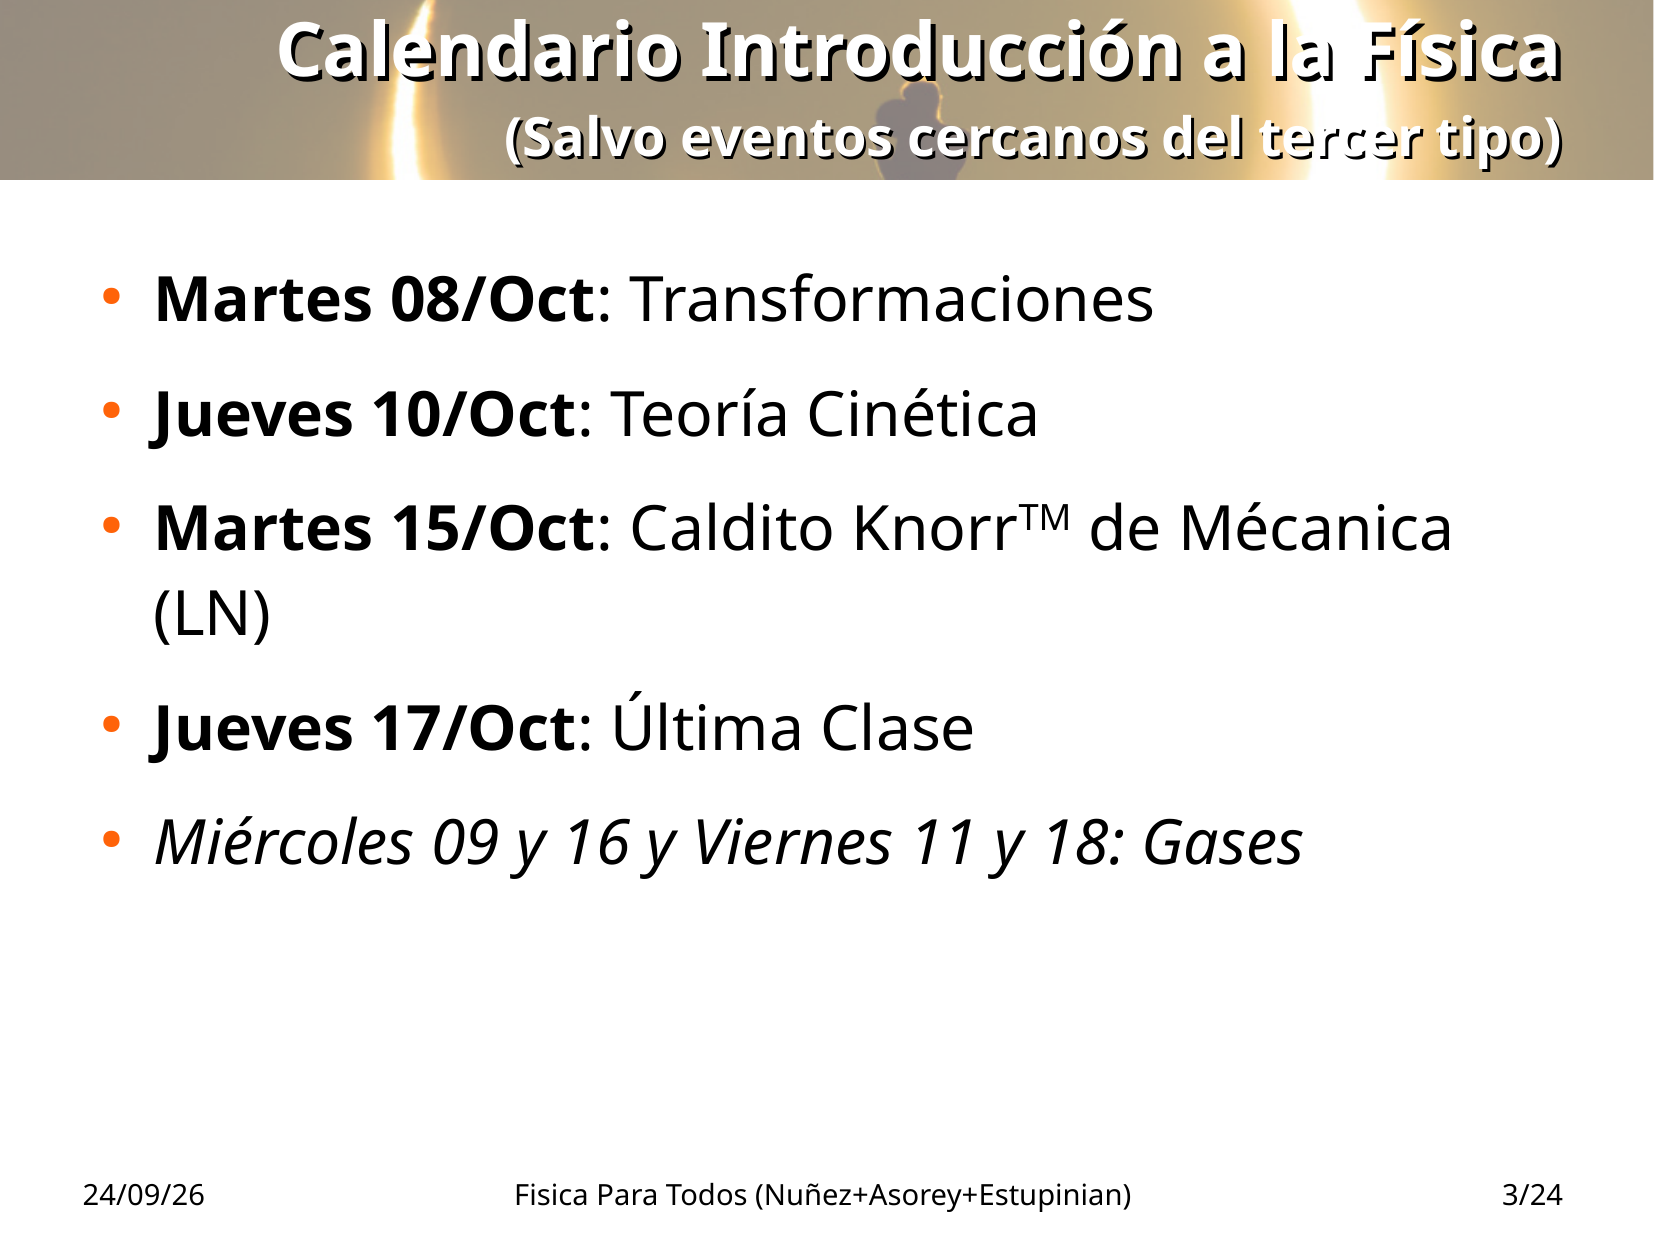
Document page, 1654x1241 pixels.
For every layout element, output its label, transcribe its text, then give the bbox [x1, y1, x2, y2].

list Martes 08/Oct: Transformaciones Jueves 10/Oct: Teoría Cinética Martes 15/Oct: Caldito KnorrTM de Mécanica (LN) Jueves 17/Oct: Última Clase Miércoles 09 y 16 y Viernes 11 y 18: Gases [82, 255, 1571, 1171]
title Calendario Introducción a la Física (Salvo eventos cercanos del tercer tipo) [75, 9, 1564, 160]
picture [0, 0, 1654, 180]
